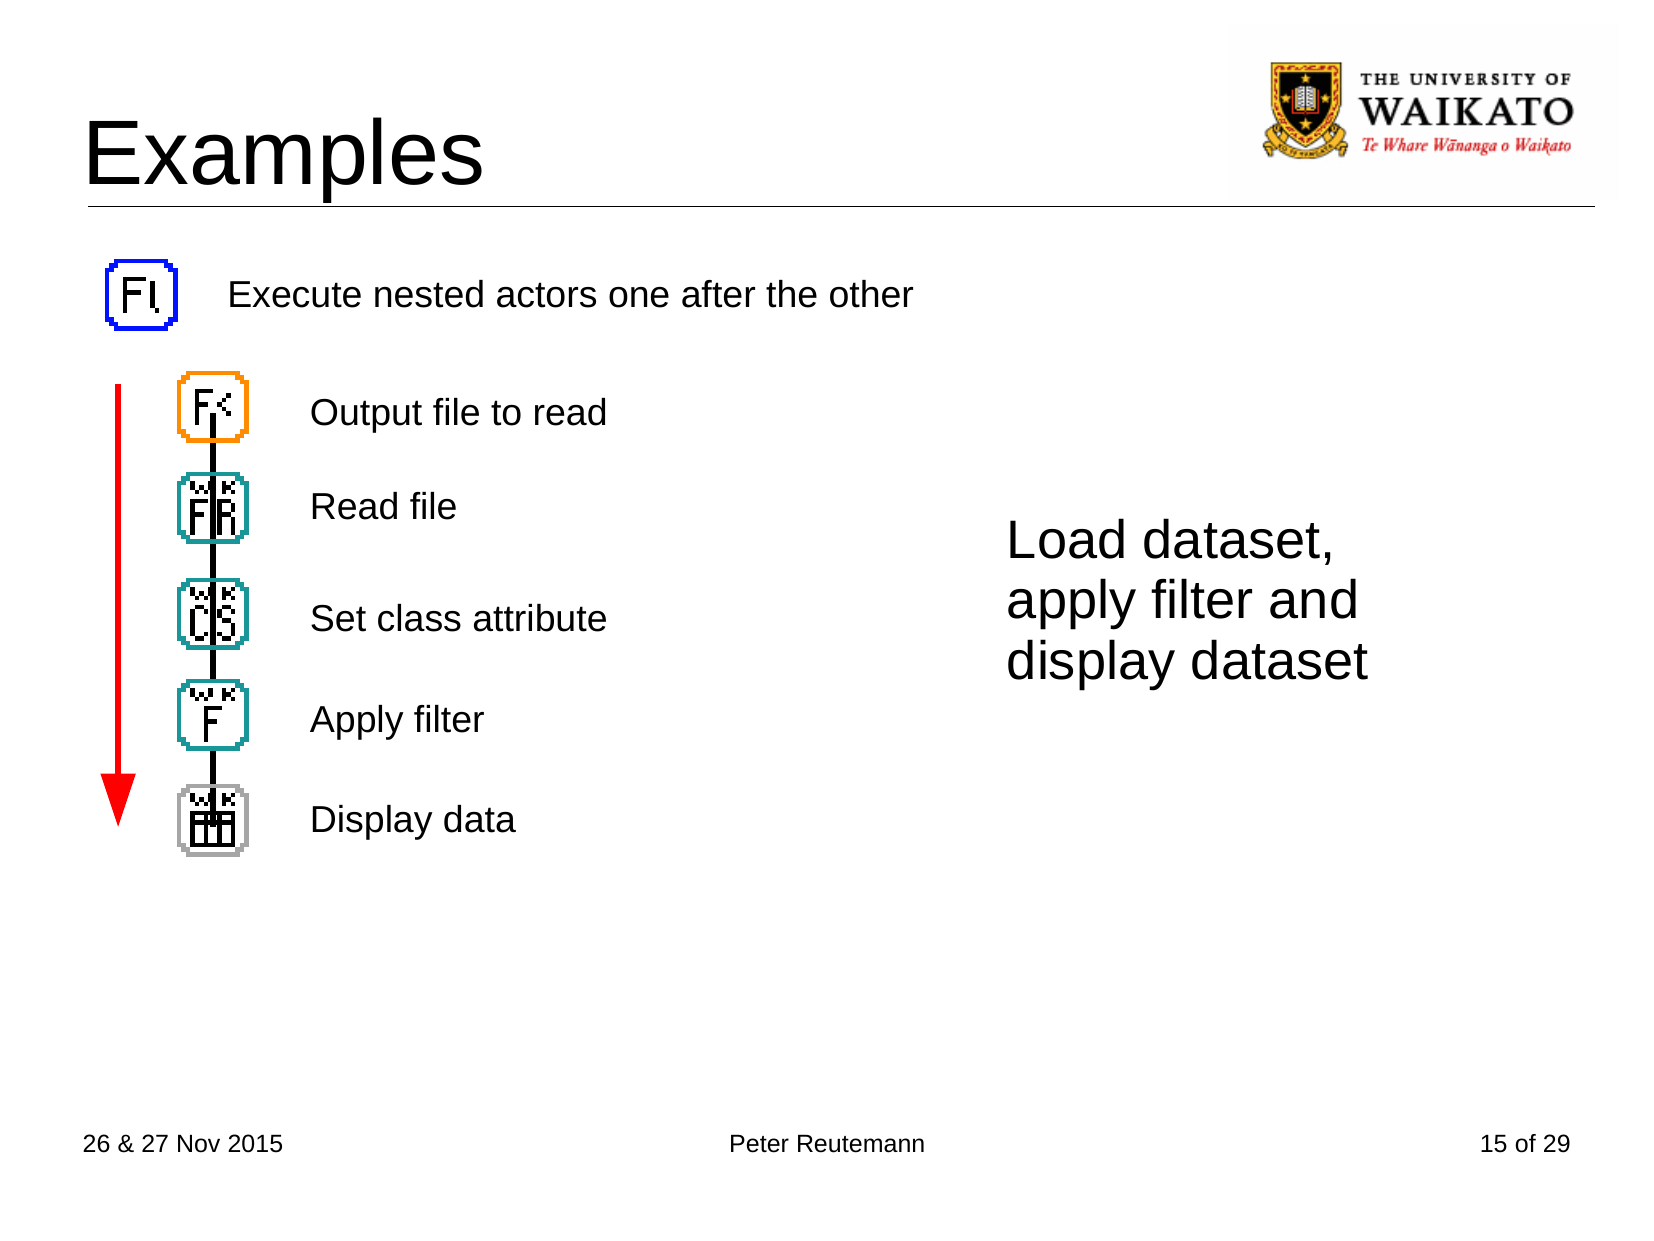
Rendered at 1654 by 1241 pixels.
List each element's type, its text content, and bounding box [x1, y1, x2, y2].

picture [177, 679, 249, 751]
text_box Display data [295, 791, 650, 849]
title Examples [82, 49, 1571, 257]
picture [177, 784, 249, 857]
picture [177, 578, 249, 650]
text_box Output file to read [295, 383, 709, 443]
text_box Load dataset, apply filter and display dataset [992, 501, 1385, 700]
text_box Apply filter [295, 690, 650, 748]
picture [177, 371, 249, 443]
text_box Read file [295, 478, 621, 536]
picture [177, 472, 249, 544]
picture [1228, 24, 1619, 201]
text_box Set class attribute [295, 590, 739, 650]
picture [105, 259, 178, 331]
text_box Execute nested actors one after the other [212, 265, 1188, 325]
